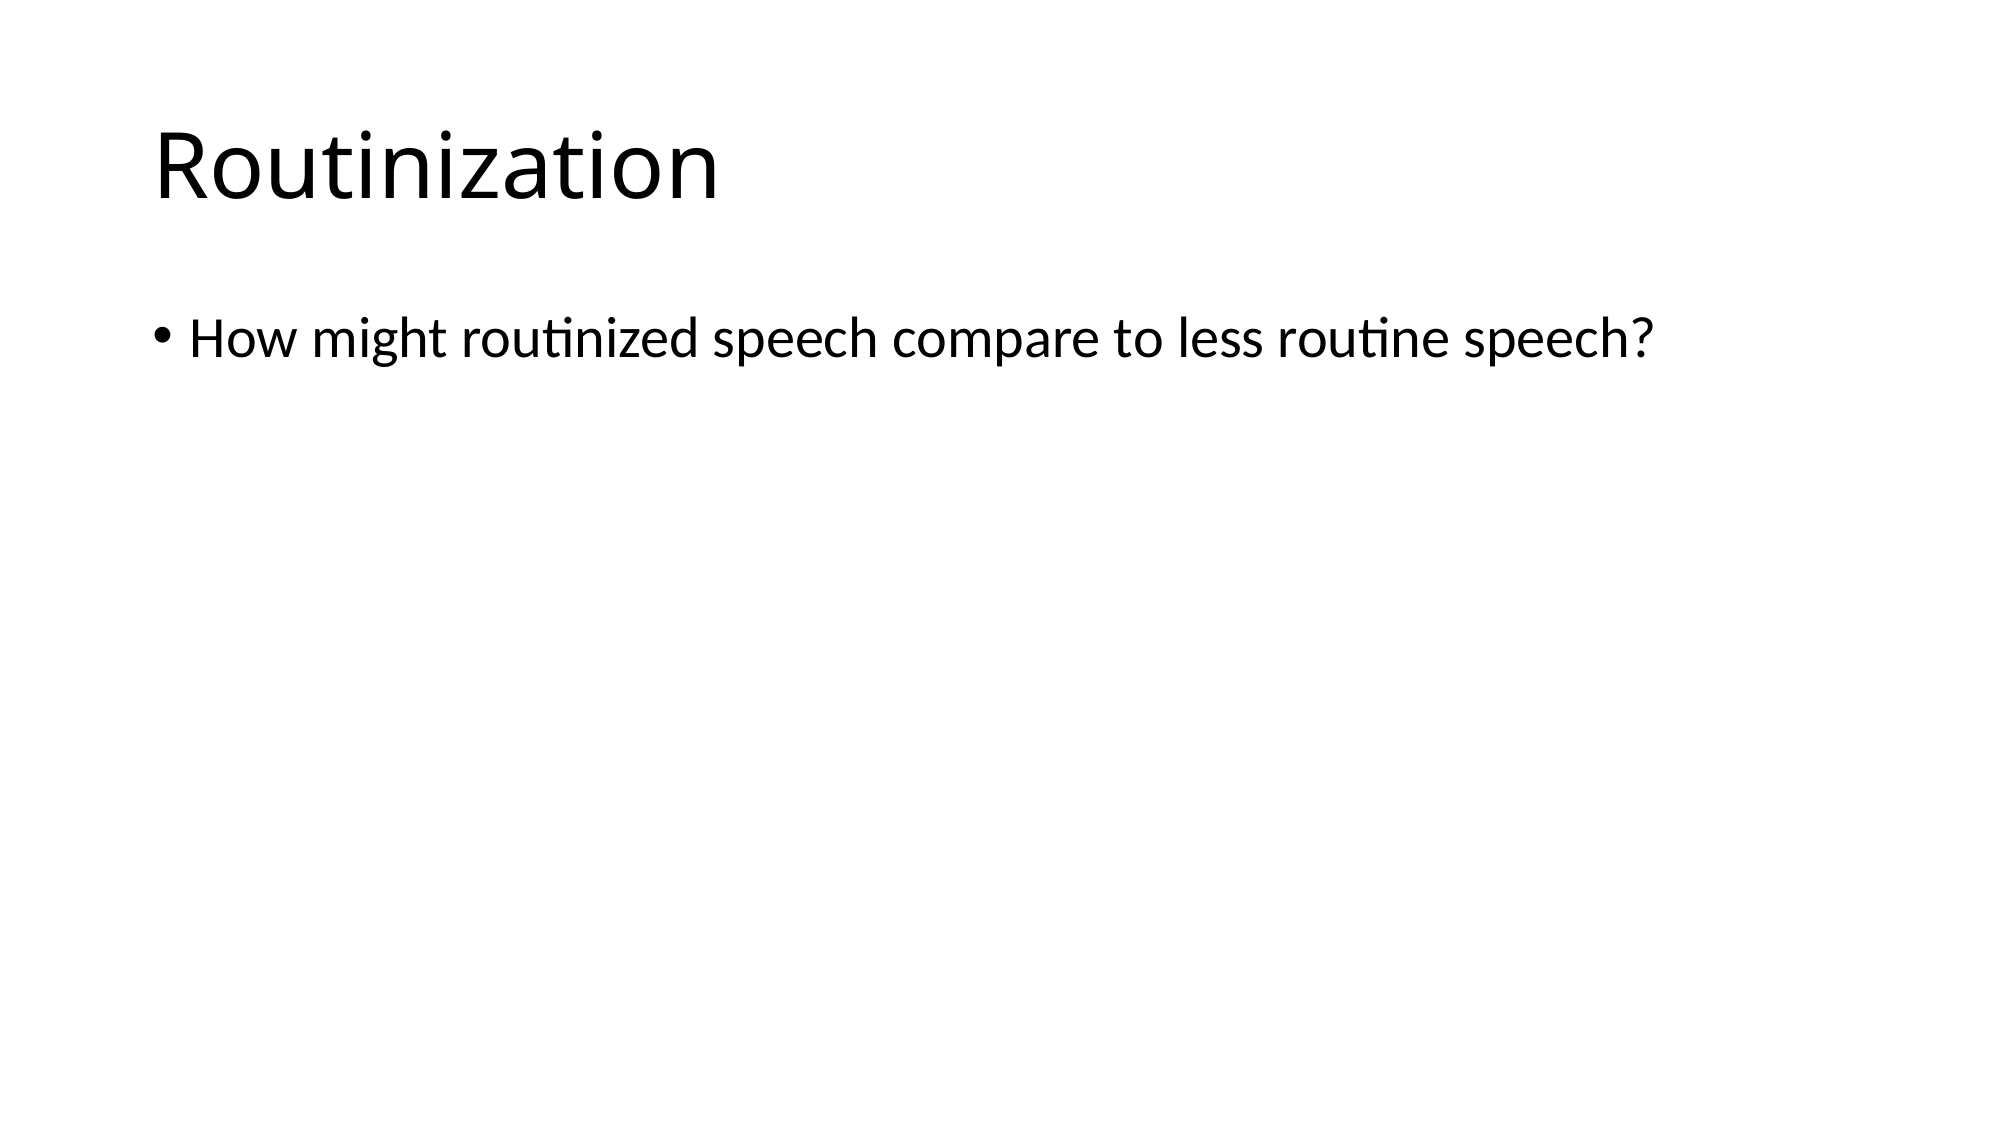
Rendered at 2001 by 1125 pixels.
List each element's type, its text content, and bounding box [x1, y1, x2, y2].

title Routinization [137, 59, 1863, 278]
list How might routinized speech compare to less routine speech? [137, 299, 1863, 1014]
